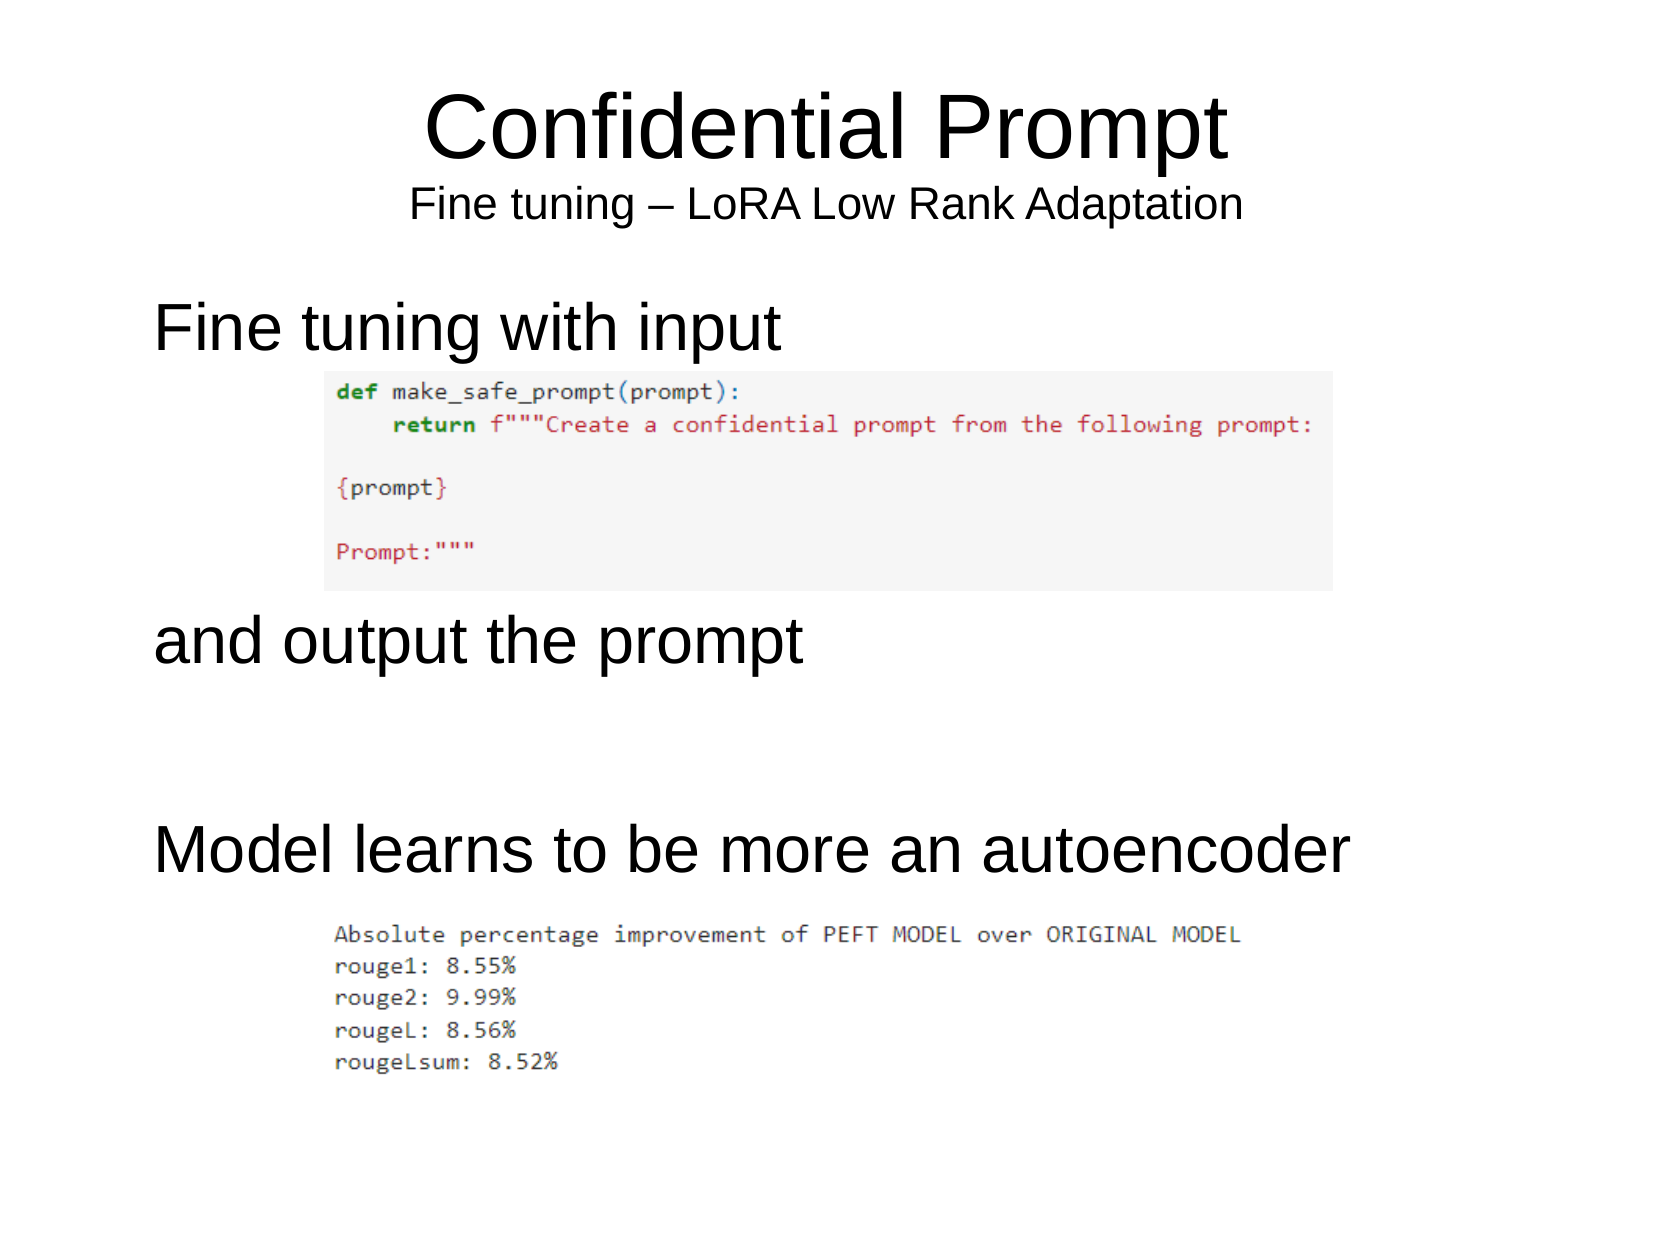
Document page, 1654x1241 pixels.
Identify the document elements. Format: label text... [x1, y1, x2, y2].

picture [319, 914, 1270, 1093]
title Confidential Prompt Fine tuning – LoRA Low Rank Adaptation [82, 49, 1571, 257]
picture [324, 371, 1333, 591]
list Fine tuning with input and output the prompt Model learns to be more an autoencoder [82, 290, 1571, 1109]
